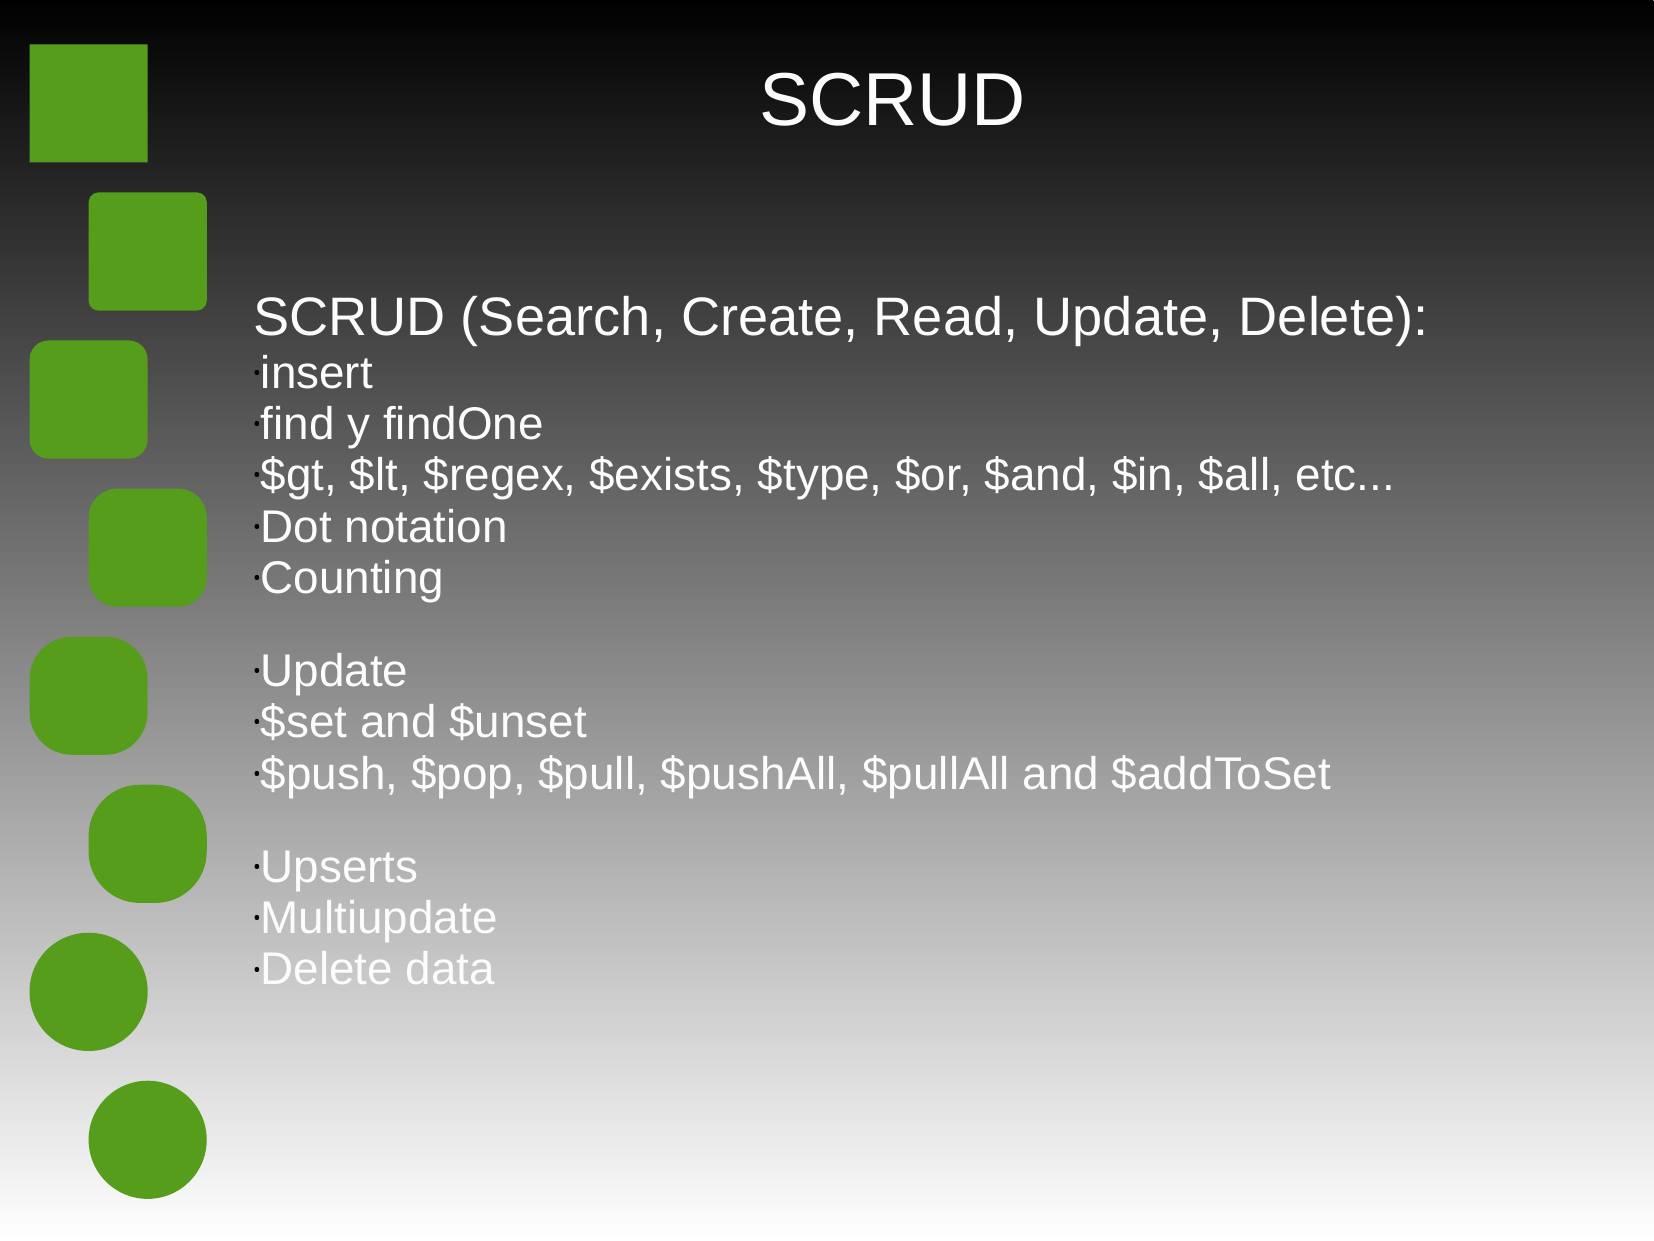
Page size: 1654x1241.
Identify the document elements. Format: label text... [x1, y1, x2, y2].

text_box SCRUD (Search, Create, Read, Update, Delete): insert find y findOne $gt, $lt, $regex, $exists, $type, $or, $and, $in, $all, etc... Dot notation Counting Update $set and $unset $push, $pop, $pull, $pushAll, $pullAll and $addToSet Upserts Multiupdate Delete data [238, 278, 1632, 1219]
title SCRUD [214, 49, 1571, 236]
